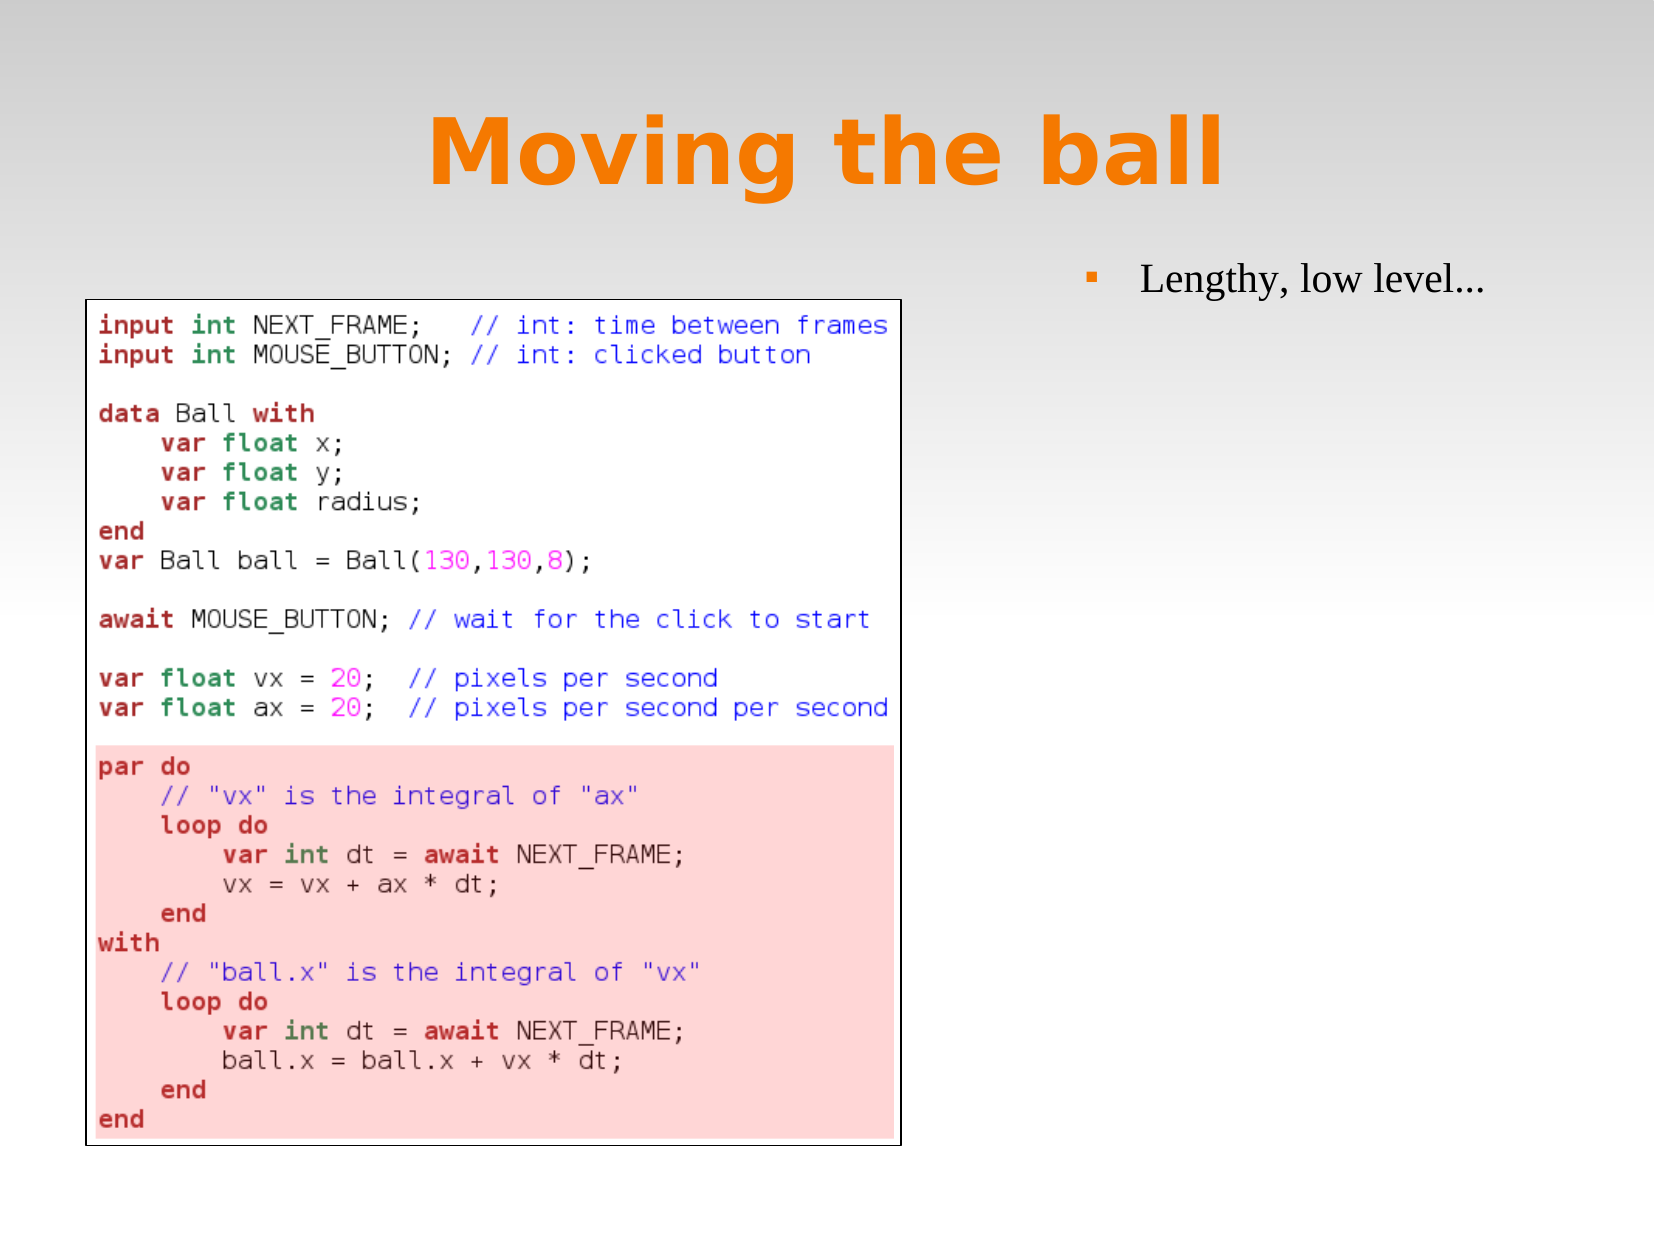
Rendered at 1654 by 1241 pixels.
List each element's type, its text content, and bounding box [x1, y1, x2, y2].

picture [86, 300, 901, 1145]
text_box [95, 745, 894, 1139]
title Moving the ball [82, 49, 1571, 257]
list Lengthy, low level... [998, 254, 1651, 813]
